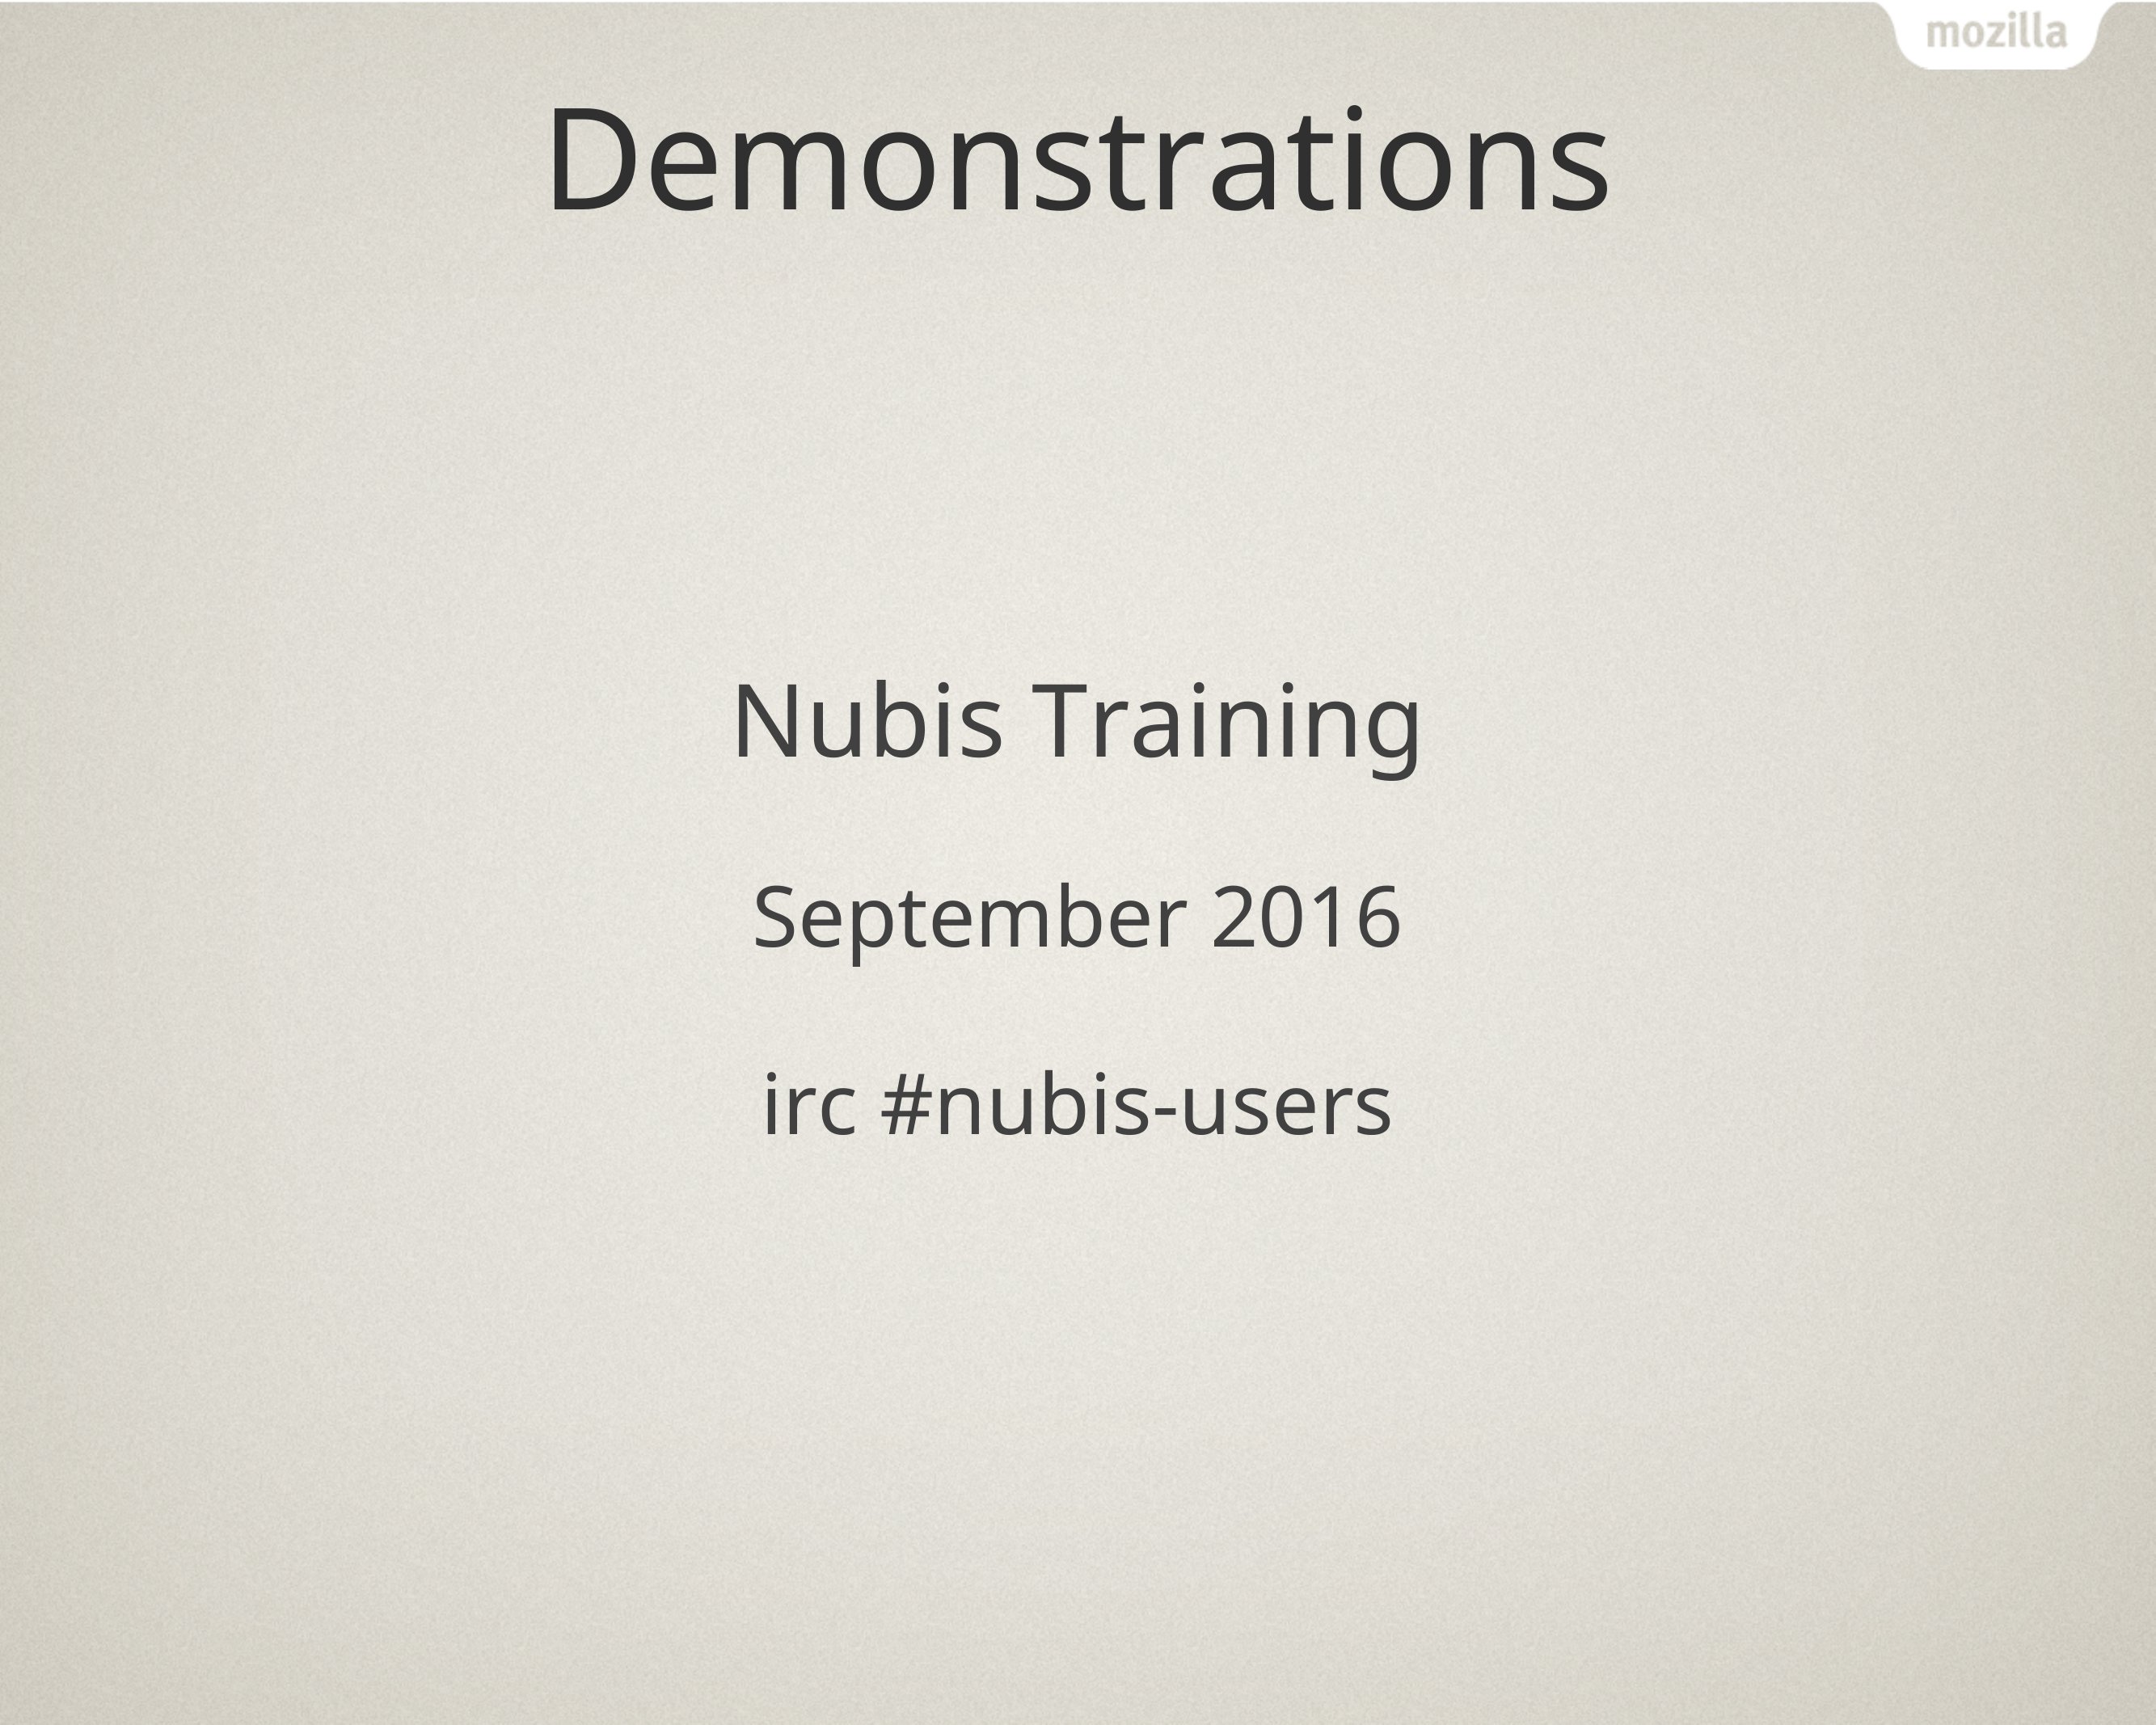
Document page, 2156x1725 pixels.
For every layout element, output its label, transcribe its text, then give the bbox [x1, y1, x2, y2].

title Demonstrations [58, 45, 2097, 261]
picture [0, 0, 2156, 1725]
subtitle Nubis Training September 2016 irc #nubis-users [108, 403, 2048, 1404]
